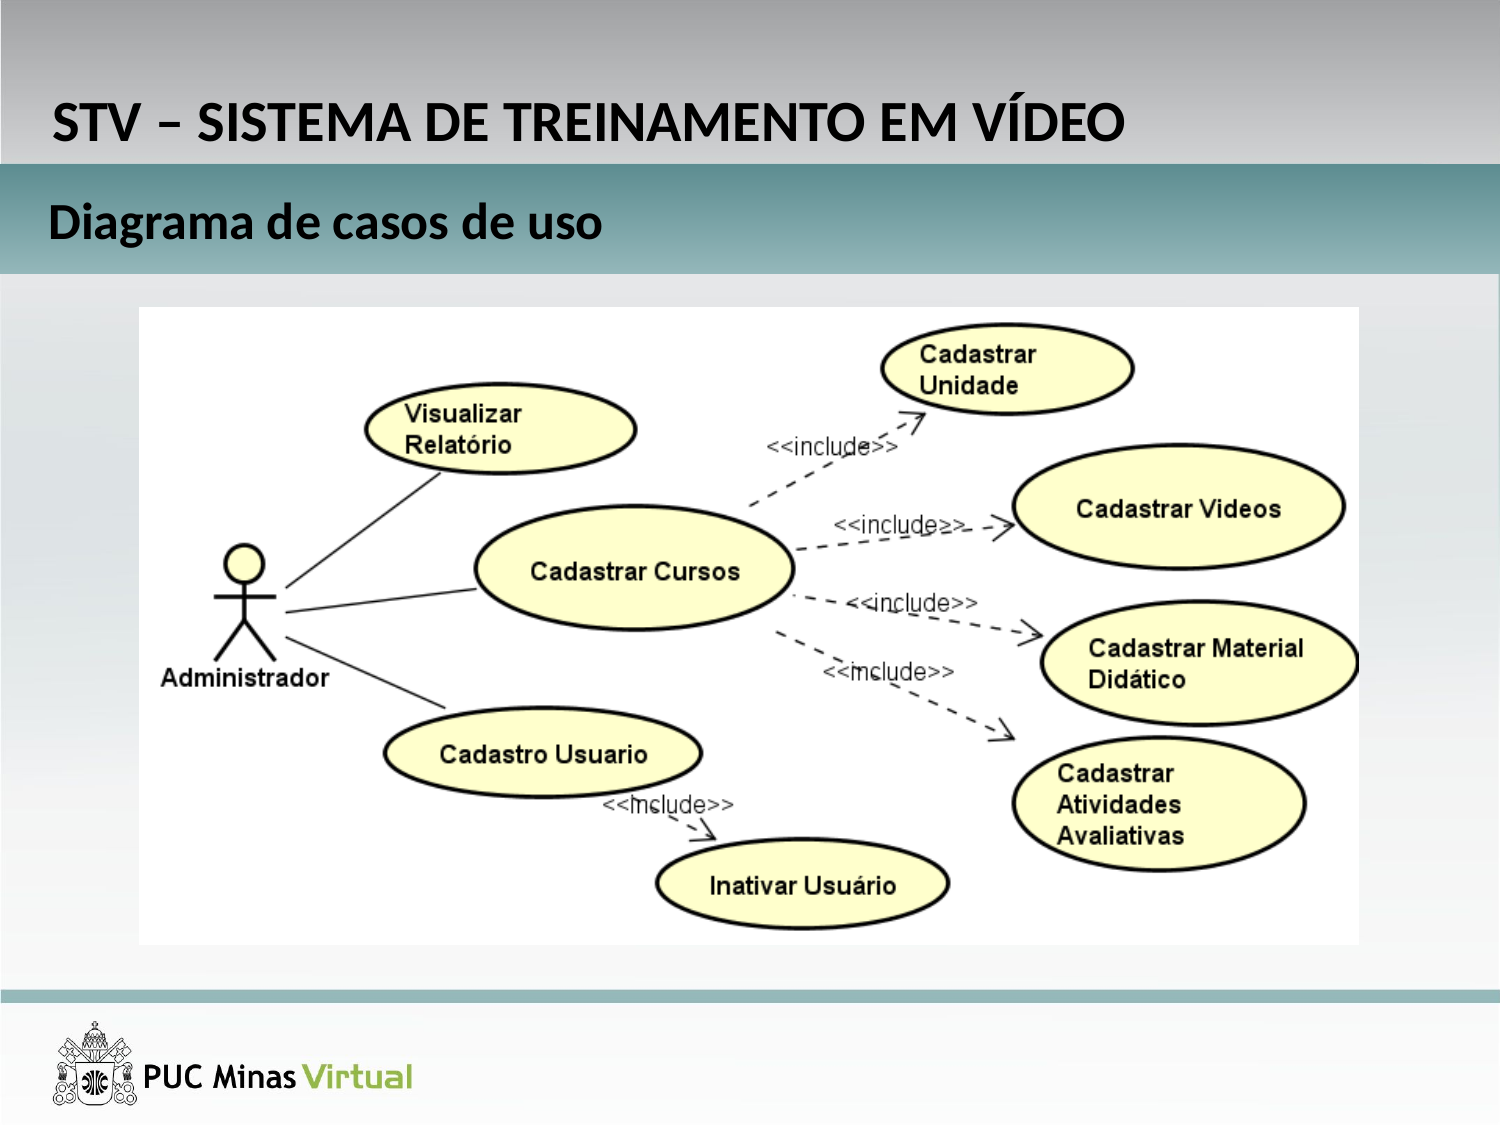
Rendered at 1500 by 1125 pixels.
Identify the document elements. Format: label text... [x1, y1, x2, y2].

picture [0, 274, 1500, 1125]
picture [0, 0, 1500, 164]
text_box [0, 164, 1500, 274]
text_box STV – SISTEMA DE TREINAMENTO EM VÍDEO [37, 75, 1486, 161]
text_box Diagrama de casos de uso [33, 180, 1467, 258]
